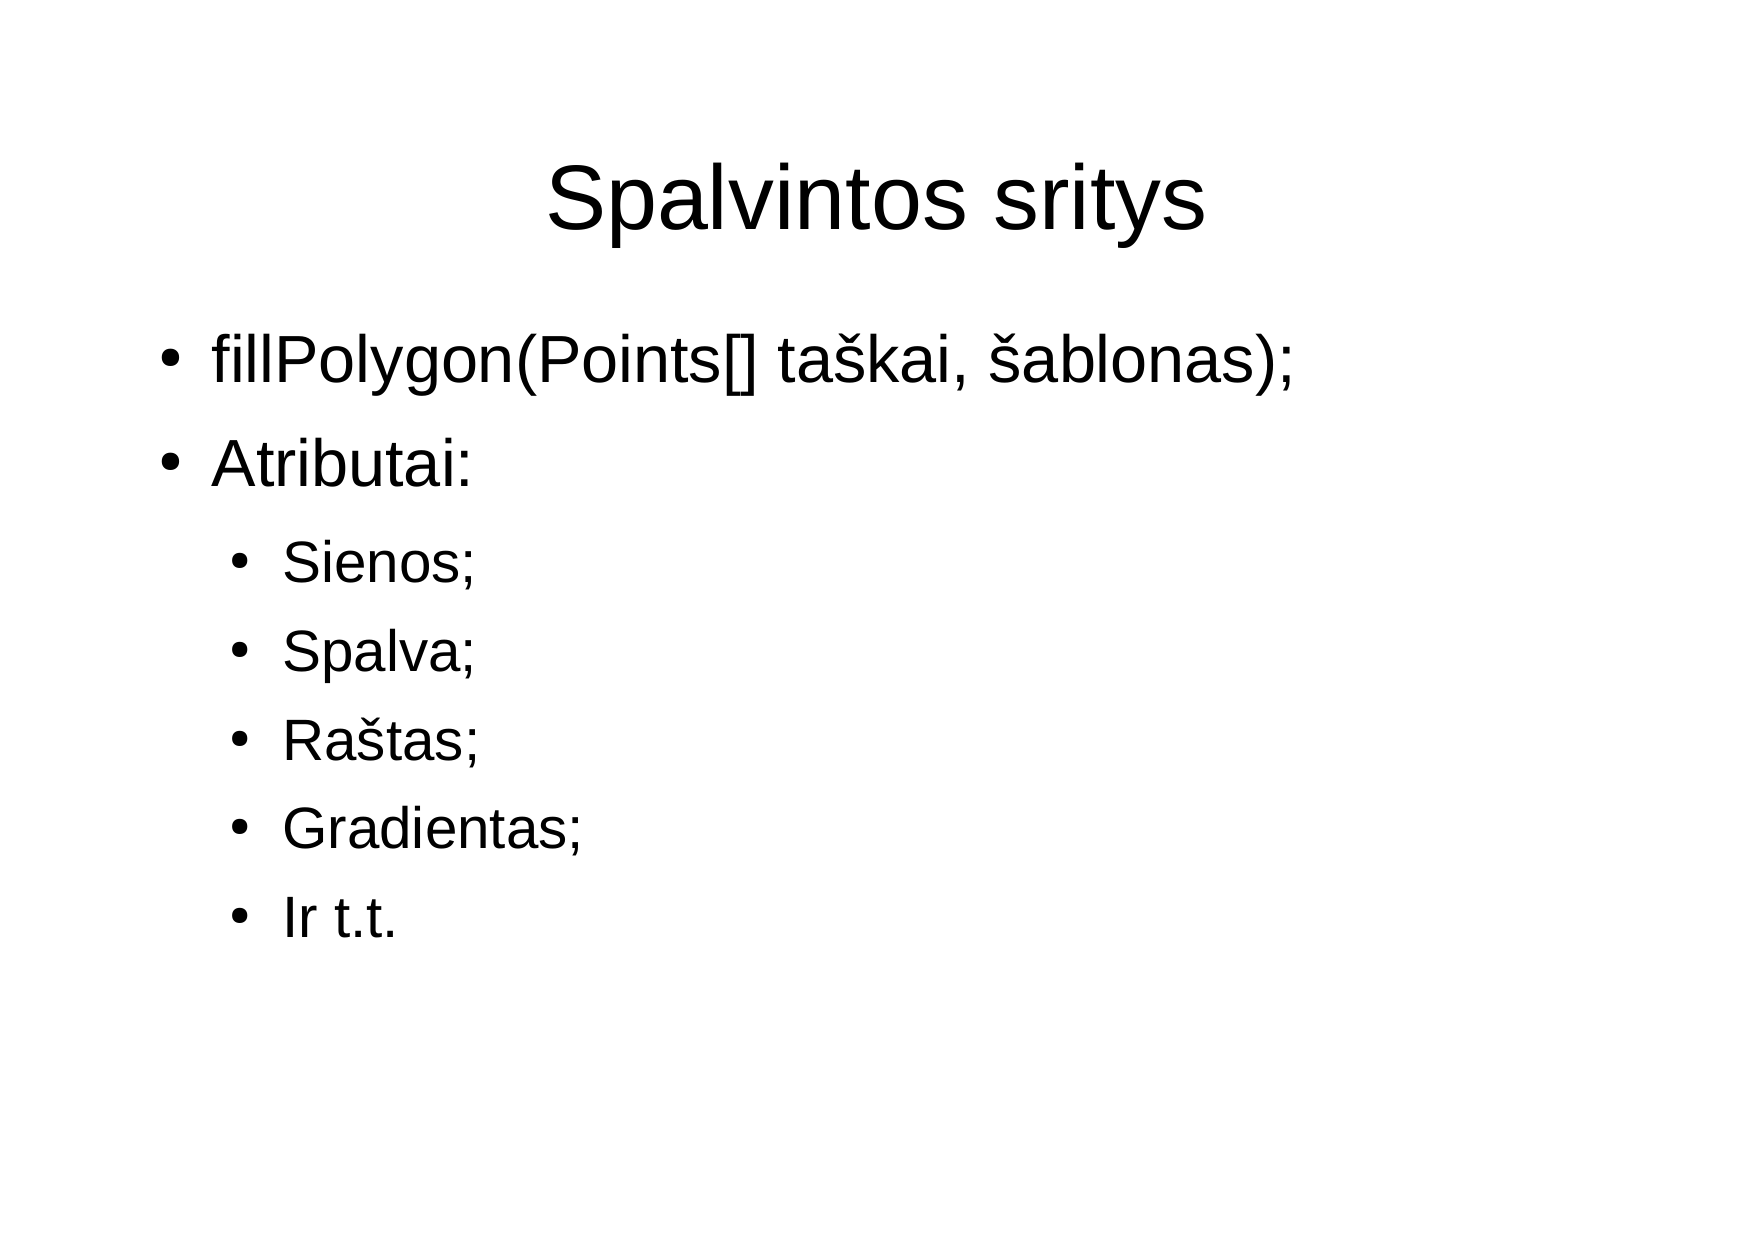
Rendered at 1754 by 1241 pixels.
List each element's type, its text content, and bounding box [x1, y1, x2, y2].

list fillPolygon(Points[] taškai, šablonas); Atributai: Sienos; Spalva; Raštas; Gradientas; Ir t.t. [140, 321, 1614, 1048]
title Spalvintos sritys [140, 111, 1614, 284]
